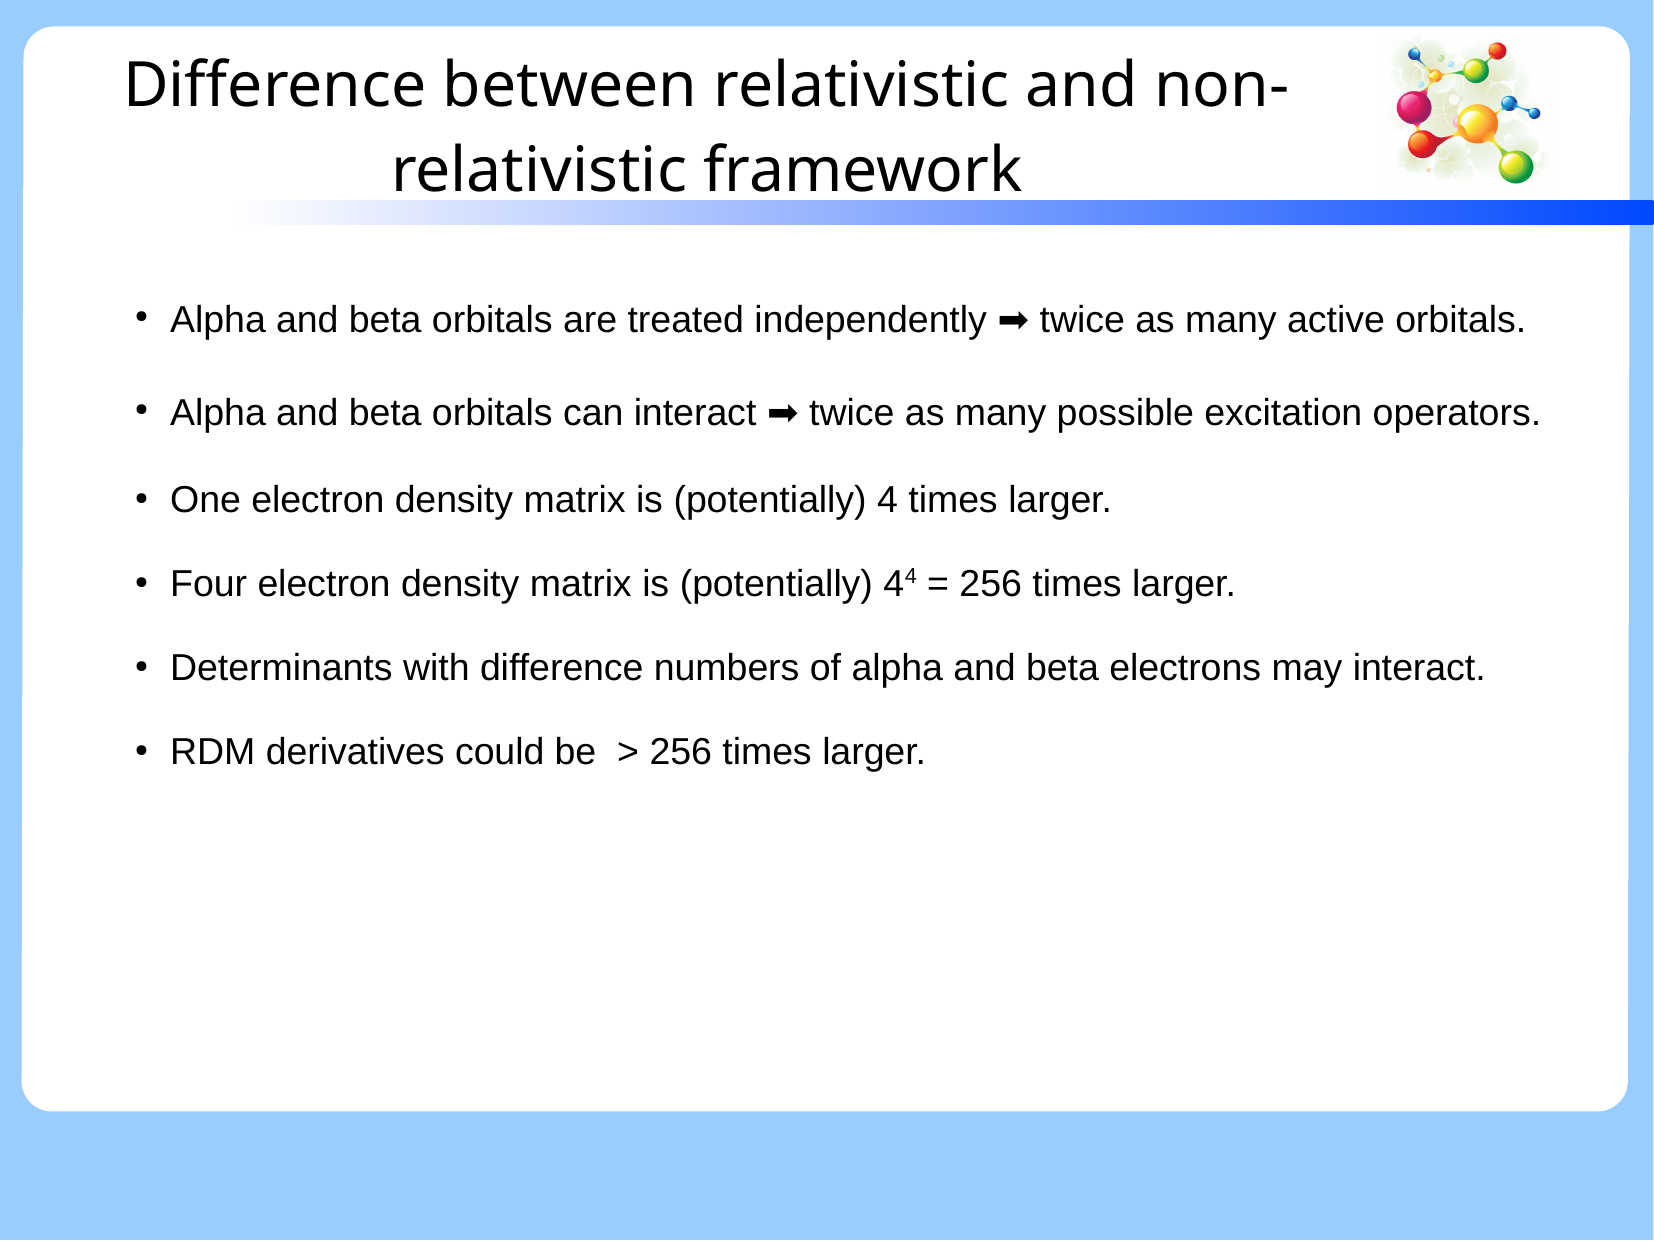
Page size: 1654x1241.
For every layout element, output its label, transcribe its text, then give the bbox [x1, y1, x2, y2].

table_cell [873, 201, 877, 224]
list [82, 277, 1571, 1069]
title Difference between relativistic and non-relativistic framework [82, 49, 1332, 201]
text_box Alpha and beta orbitals are treated independently ➡ twice as many active orbitals. Alpha and beta orbitals can interact ➡ twice as many possible excitation operators. One electron density matrix is (potentially) 4 times larger. Four electron density matrix is (potentially) 44 = 256 times larger. Determinants with difference numbers of alpha and beta electrons may interact. RDM derivatives could be > 256 times larger. [120, 285, 1571, 1241]
table_cell [956, 201, 961, 224]
picture [1382, 29, 1556, 195]
